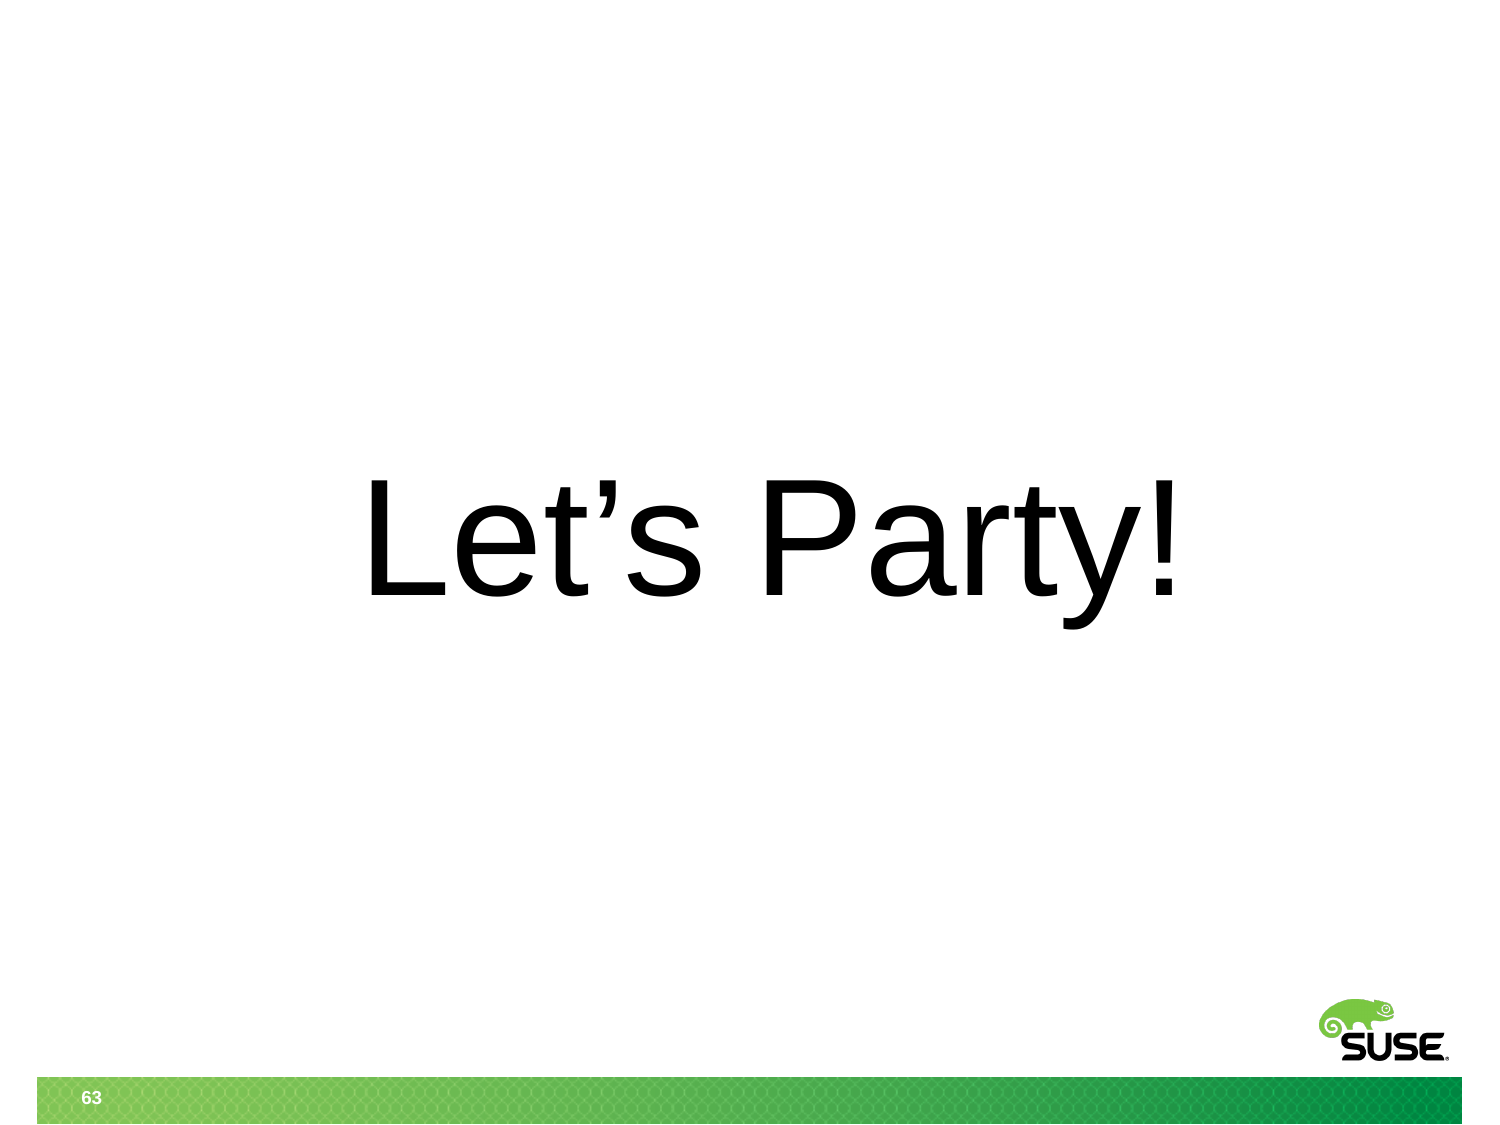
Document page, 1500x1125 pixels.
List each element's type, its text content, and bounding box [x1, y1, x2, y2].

picture [1319, 999, 1449, 1061]
text_box Let’s Party! [343, 436, 1205, 639]
picture [37, 1077, 1462, 1124]
